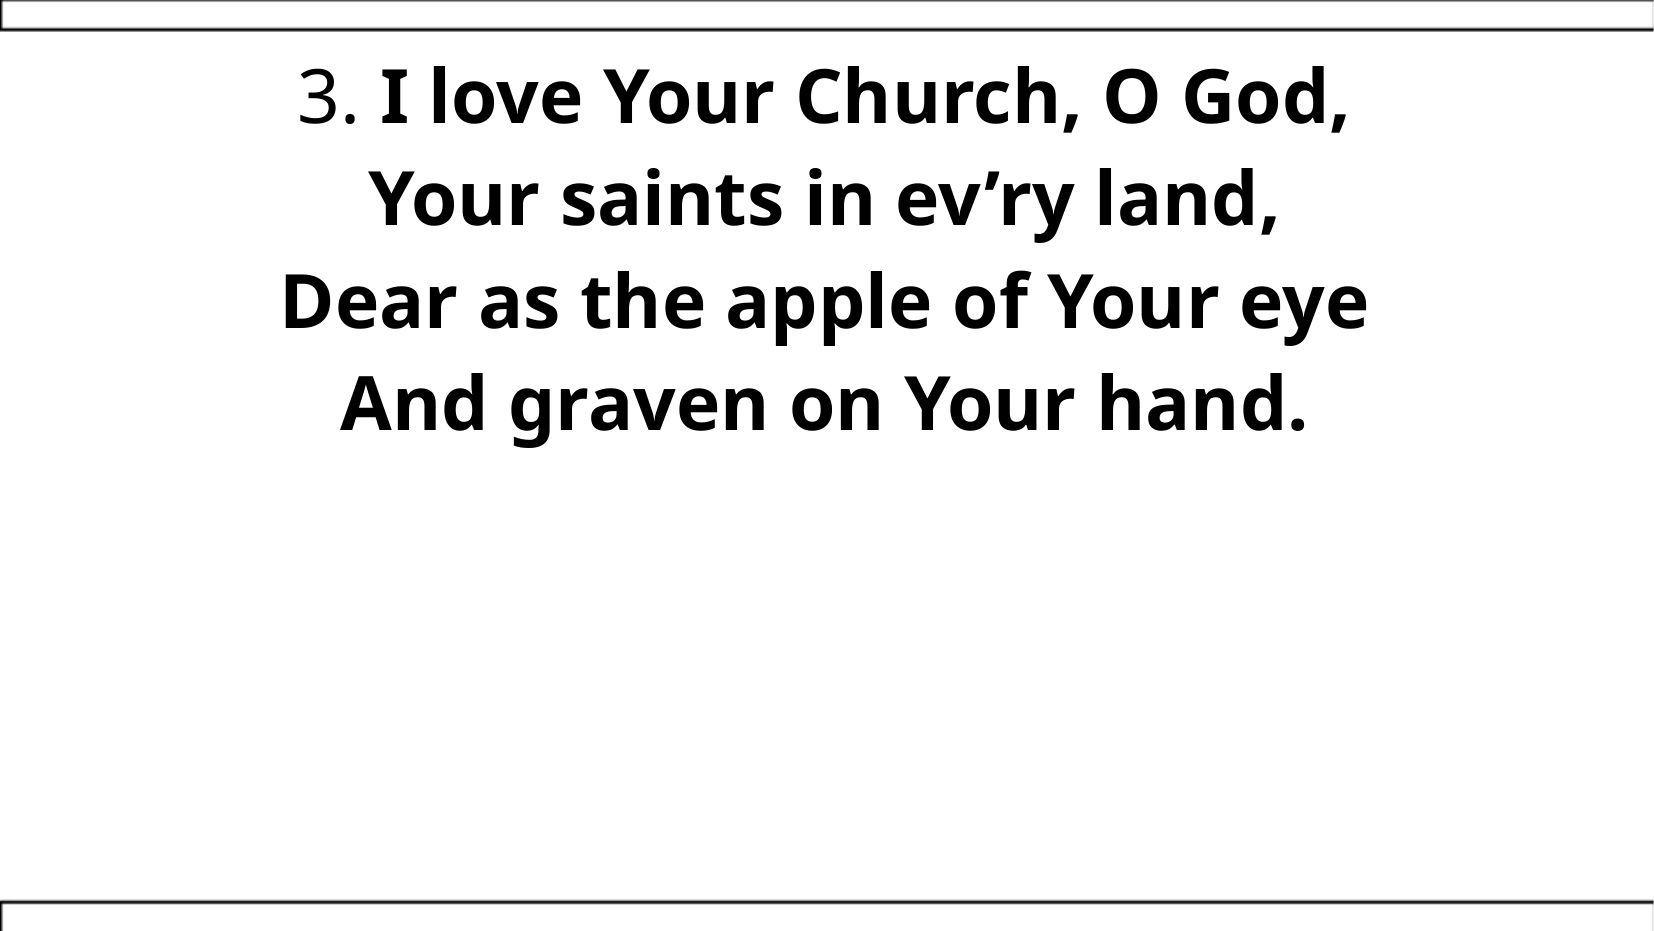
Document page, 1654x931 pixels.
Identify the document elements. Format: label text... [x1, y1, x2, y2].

picture [0, 0, 1654, 931]
text_box 3. I love Your Church, O God, Your saints in ev’ry land, Dear as the apple of Your eye And graven on Your hand. [90, 35, 1561, 451]
